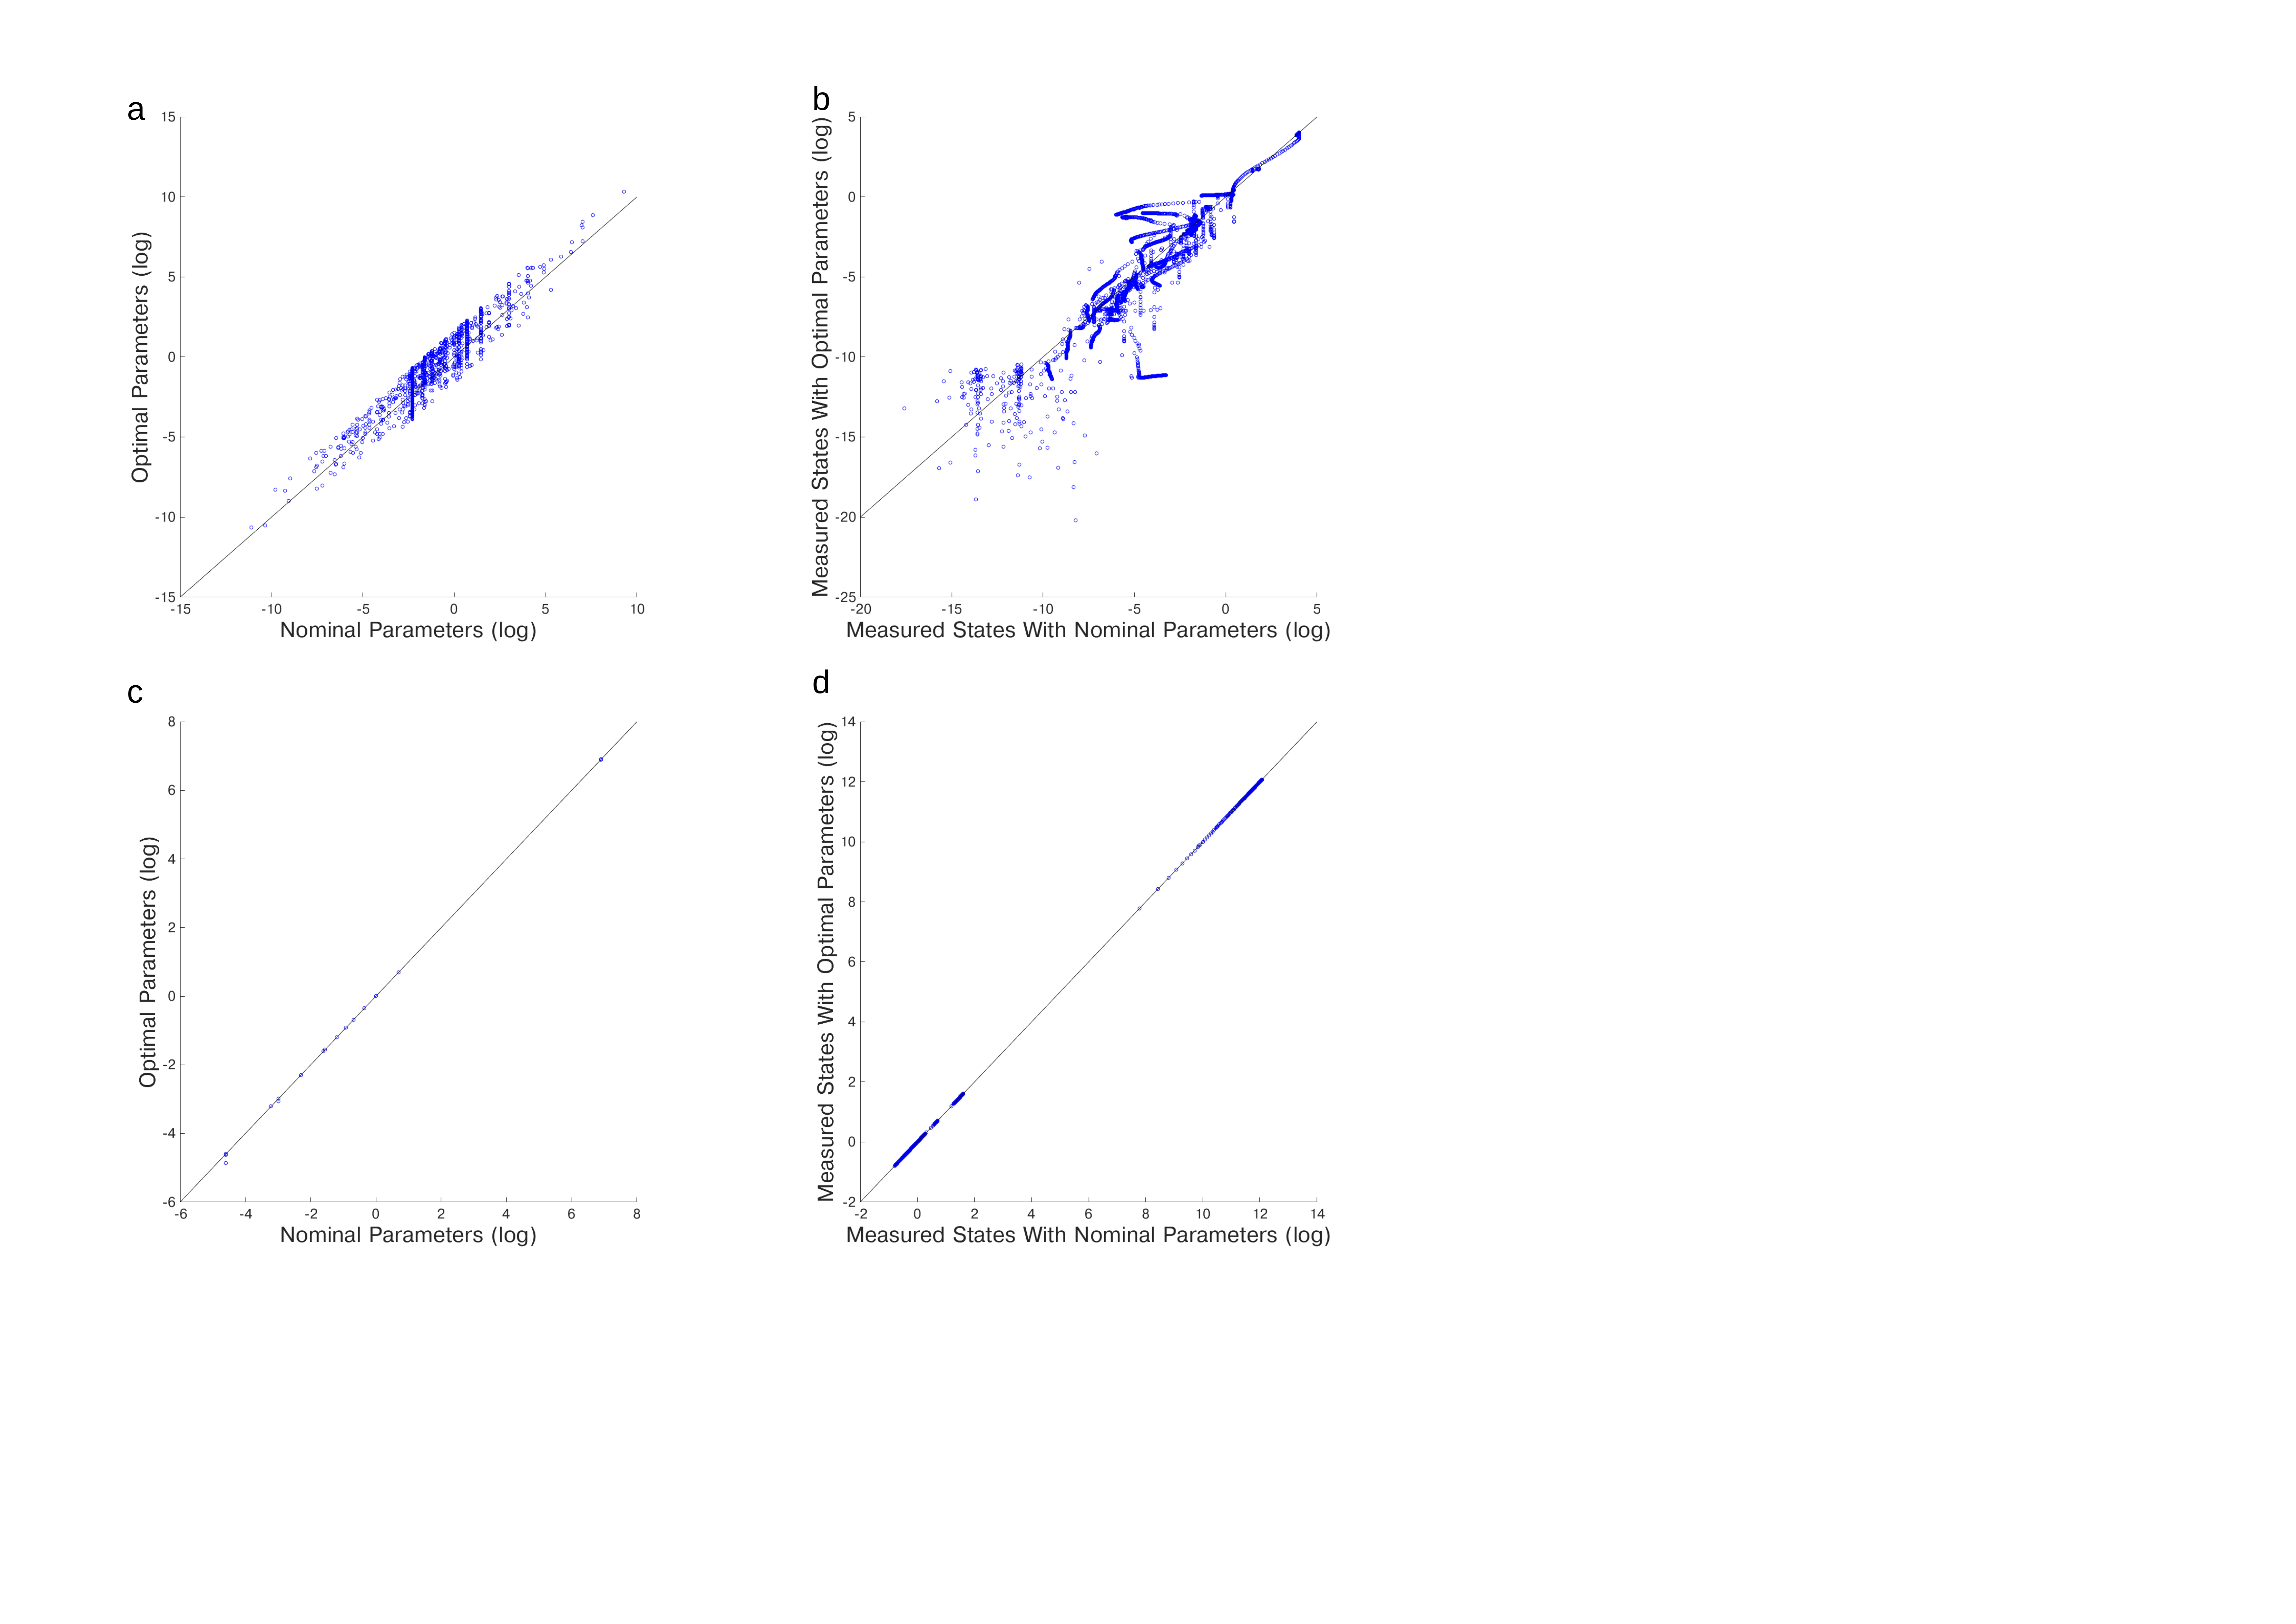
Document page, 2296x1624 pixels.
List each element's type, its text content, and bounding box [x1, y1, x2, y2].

text_box a [122, 88, 162, 129]
text_box b [807, 78, 847, 120]
text_box d [807, 661, 847, 703]
picture [104, 73, 693, 662]
picture [104, 678, 693, 1267]
picture [784, 678, 1373, 1267]
text_box c [122, 671, 162, 712]
picture [784, 73, 1373, 662]
